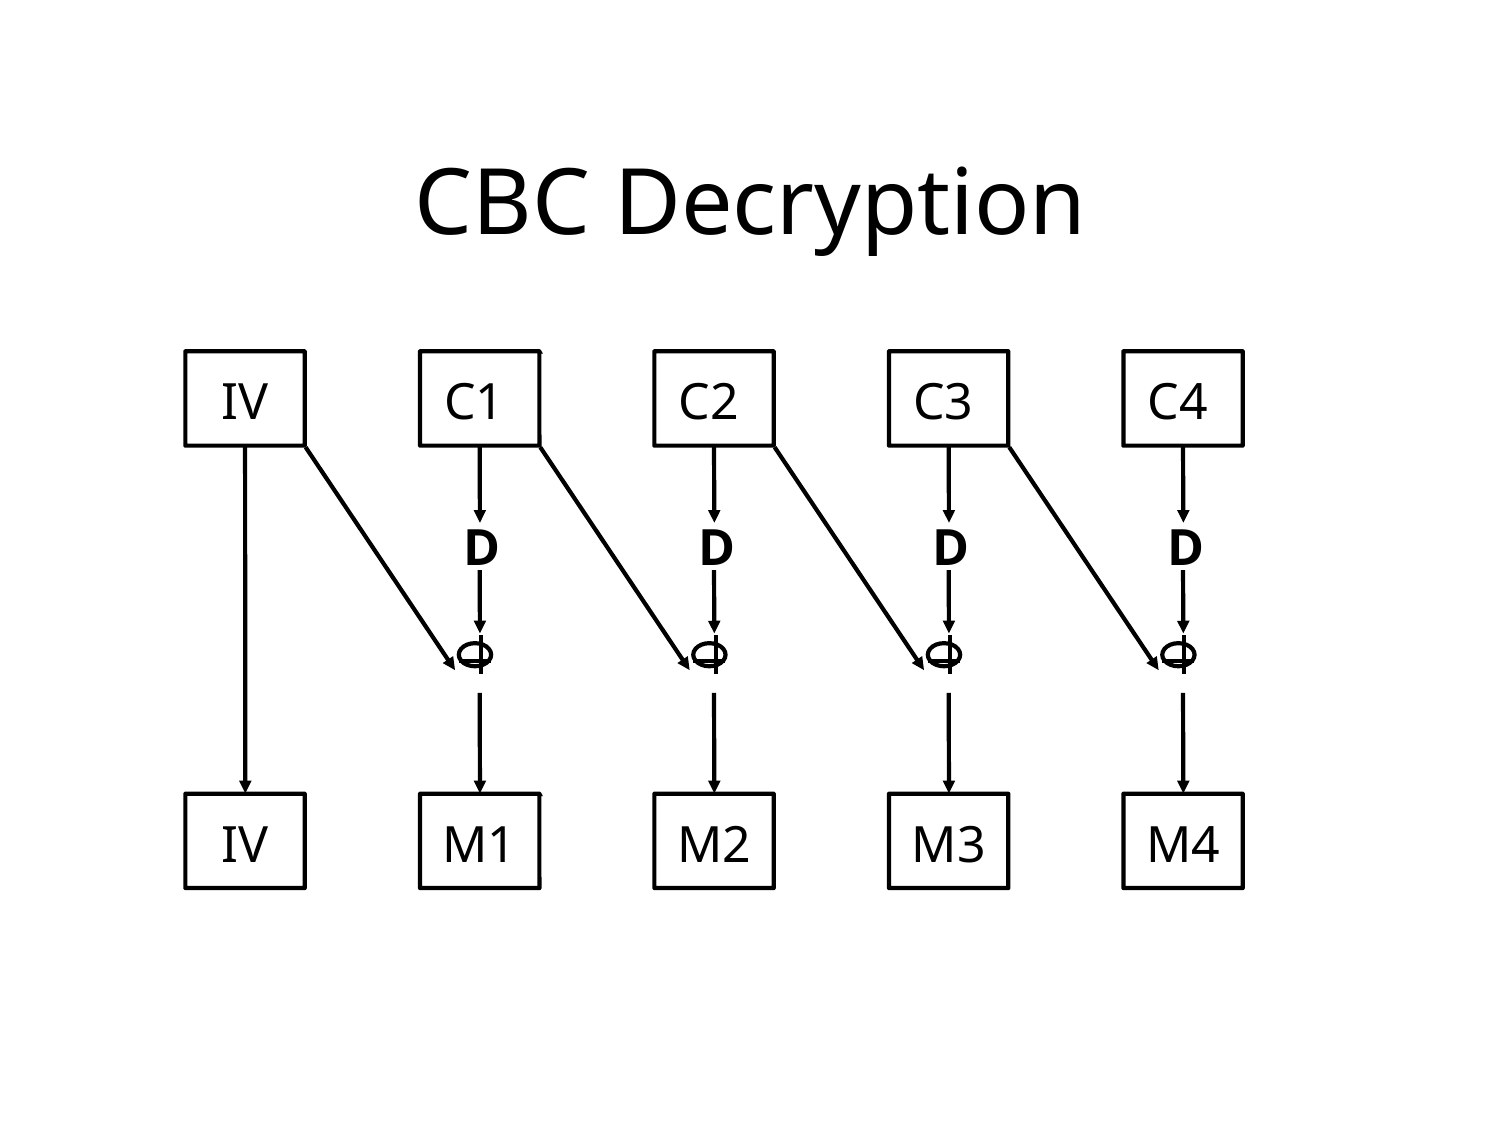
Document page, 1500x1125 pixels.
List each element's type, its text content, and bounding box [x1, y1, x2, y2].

text_box [654, 793, 774, 889]
text_box [889, 793, 1009, 889]
text_box D [448, 507, 516, 584]
text_box [1123, 351, 1243, 446]
text_box [185, 351, 305, 446]
text_box M4 [1131, 803, 1236, 880]
text_box C4 [1132, 361, 1224, 438]
text_box C2 [663, 361, 755, 438]
text_box [1123, 793, 1243, 889]
text_box [420, 793, 540, 889]
text_box M3 [896, 803, 1001, 880]
text_box IV [206, 803, 284, 880]
text_box D [917, 507, 985, 584]
text_box [889, 351, 1009, 446]
title CBC Decryption [121, 104, 1381, 290]
text_box [185, 793, 305, 889]
text_box [654, 351, 774, 446]
text_box C3 [898, 361, 989, 438]
text_box M2 [662, 803, 767, 880]
text_box [420, 351, 540, 446]
text_box D [683, 507, 751, 584]
text_box M1 [427, 803, 532, 880]
text_box C1 [429, 361, 520, 438]
text_box D [1152, 507, 1220, 584]
text_box IV [206, 361, 284, 438]
